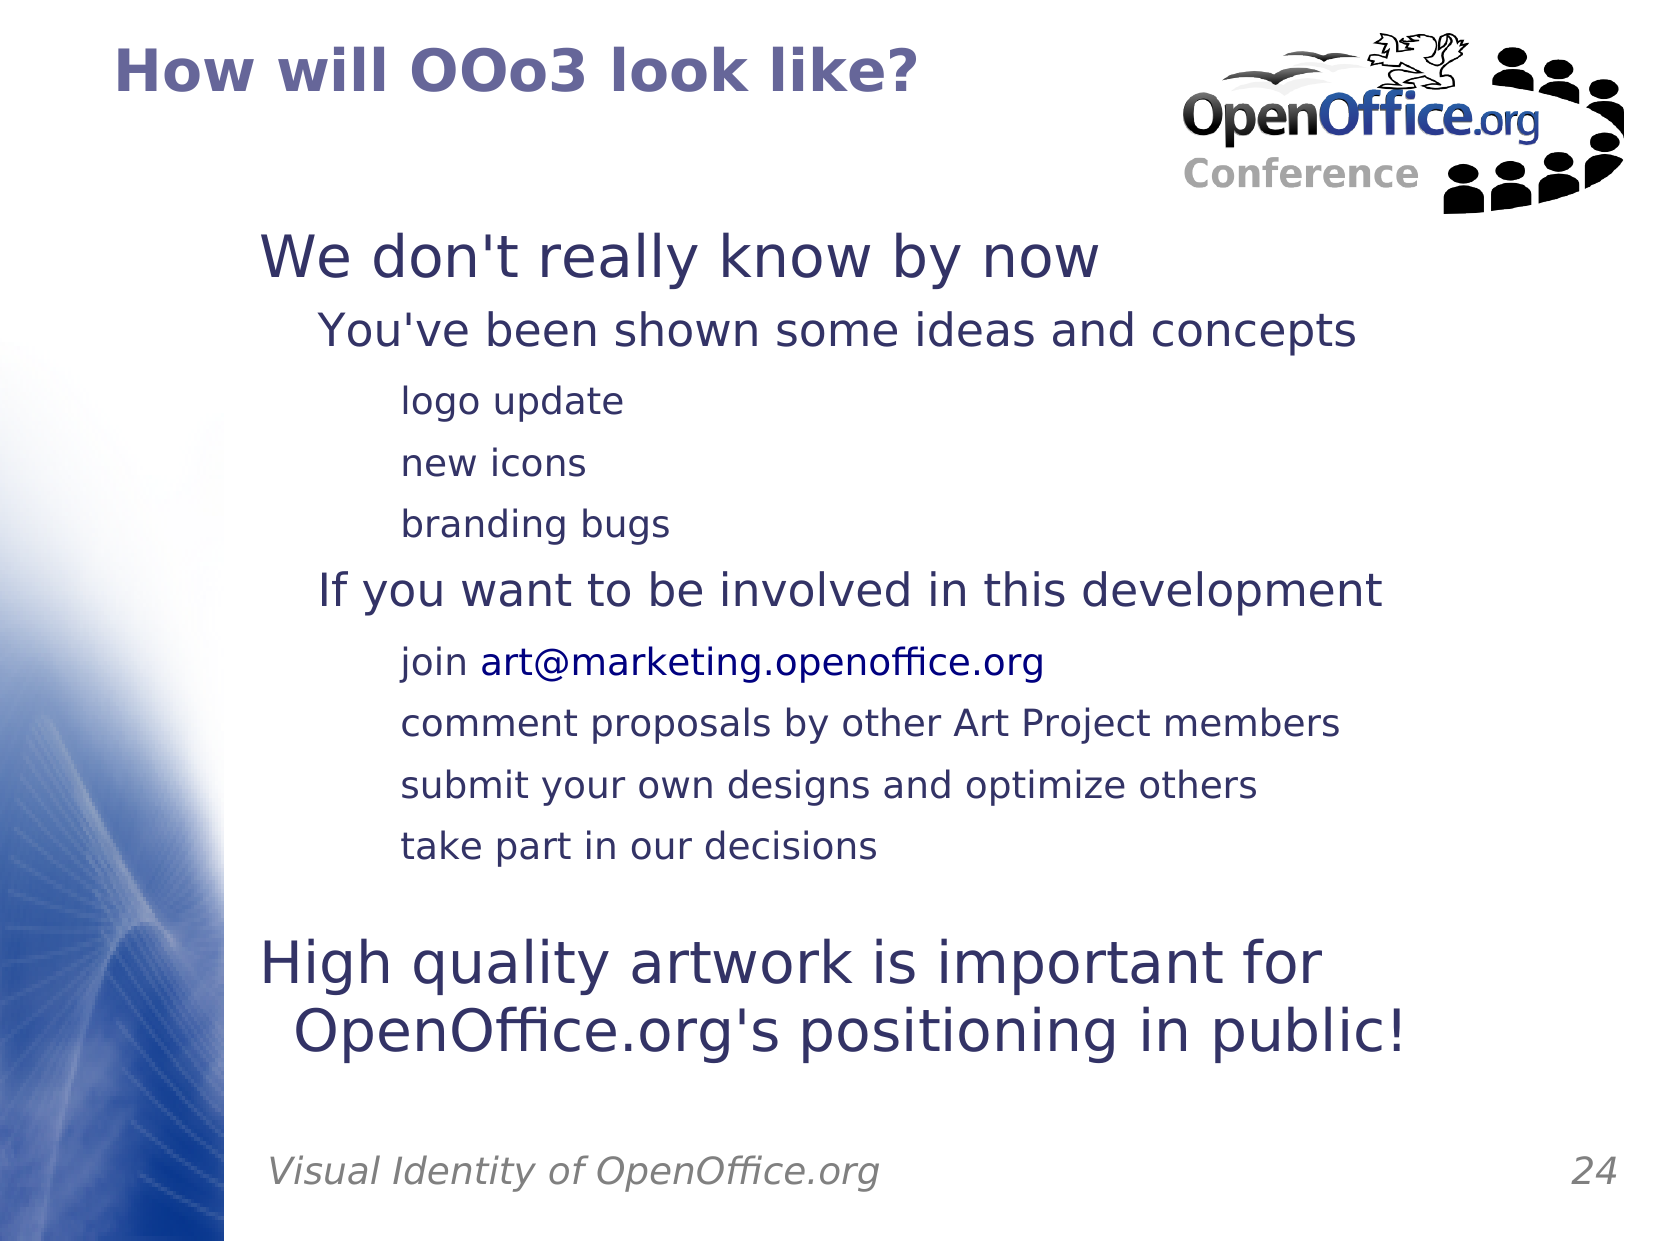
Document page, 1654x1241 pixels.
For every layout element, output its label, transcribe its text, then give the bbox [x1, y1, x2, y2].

picture [1183, 33, 1624, 214]
picture [0, 0, 224, 1241]
list We don't really know by now You've been shown some ideas and concepts logo update new icons branding bugs If you want to be involved in this development join art@marketing.openoffice.org comment proposals by other Art Project members submit your own designs and optimize others take part in our decisions High quality artwork is important for OpenOffice.org's positioning in public! [223, 223, 1619, 1133]
title How will OOo3 look like? [24, 15, 1123, 129]
